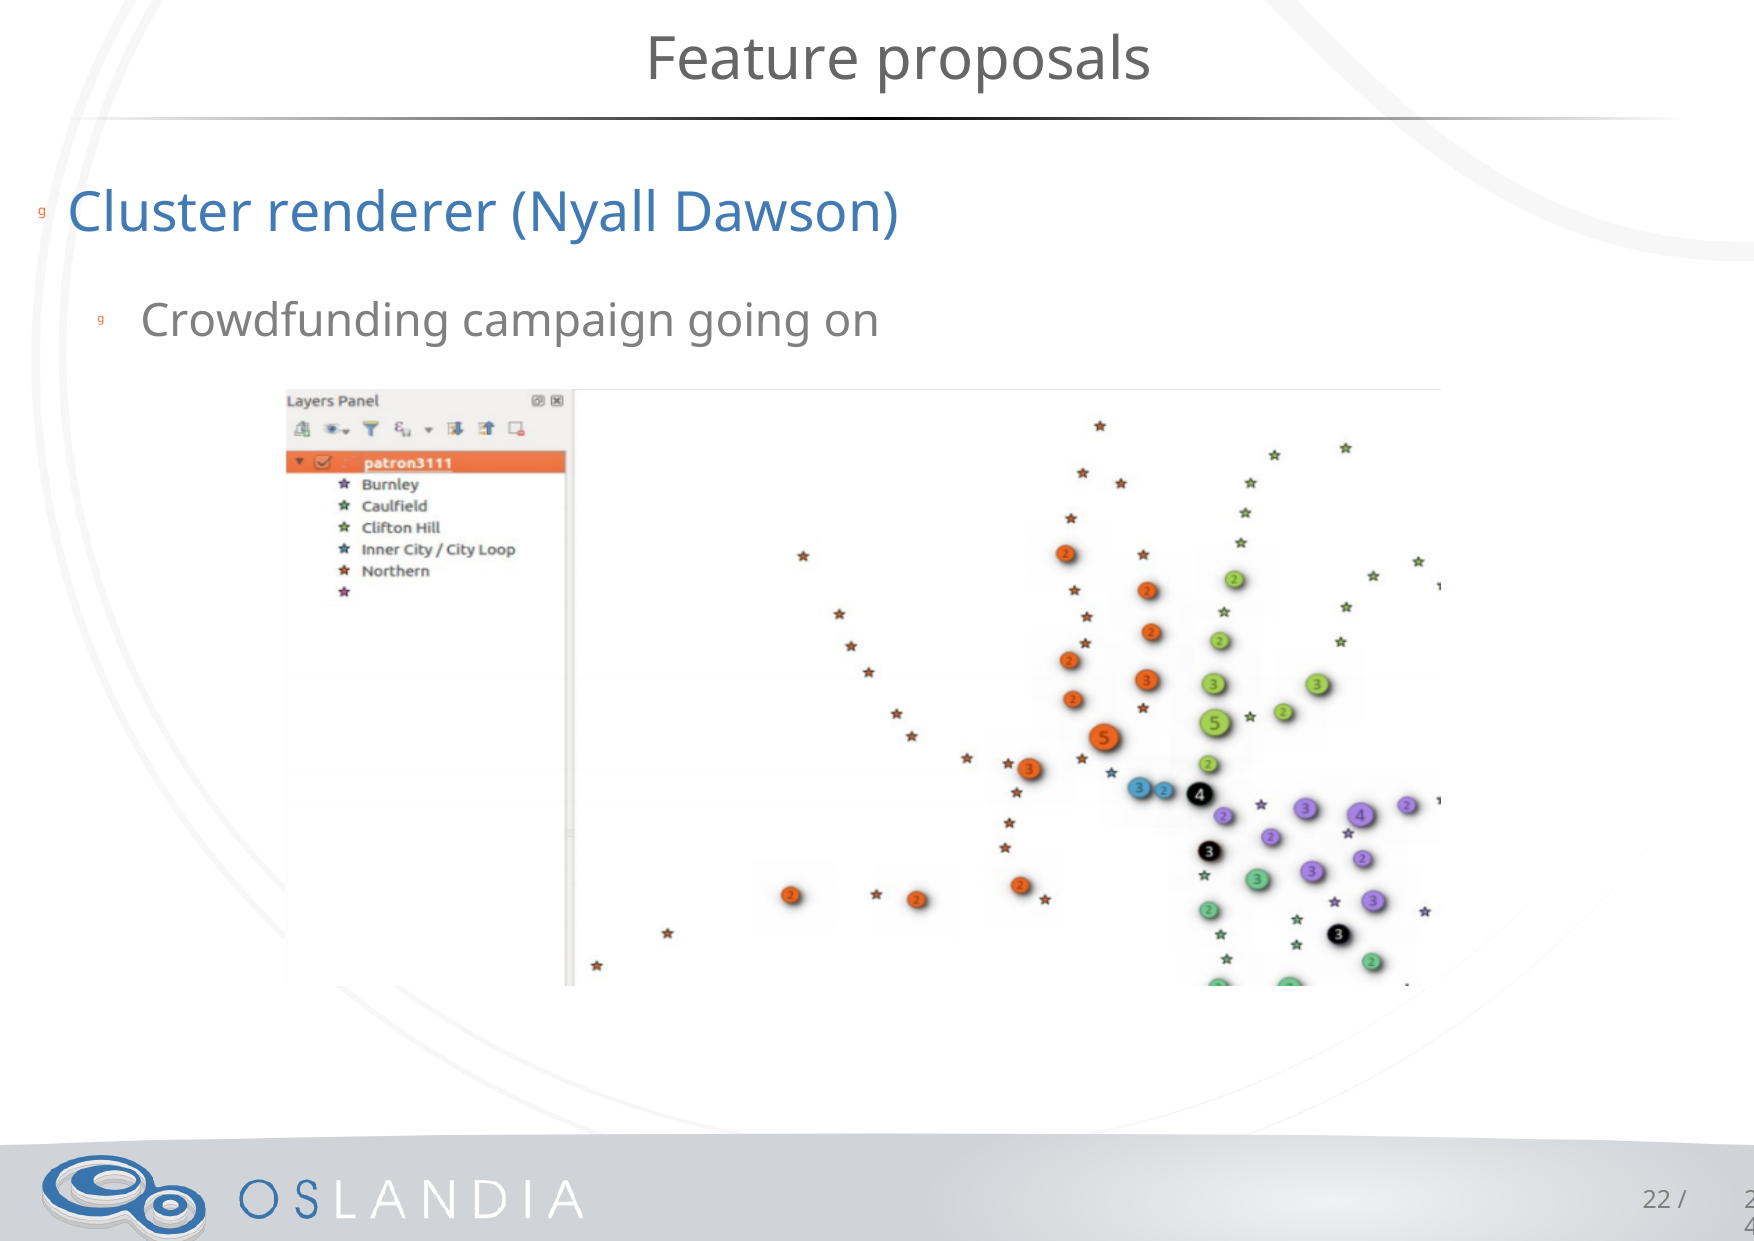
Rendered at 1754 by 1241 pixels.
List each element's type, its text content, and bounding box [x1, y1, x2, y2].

list Cluster renderer (Nyall Dawson) Crowdfunding campaign going on [37, 172, 1710, 1090]
picture [1747, 1221, 1753, 1229]
title Feature proposals [31, 14, 1754, 98]
picture [0, 0, 1754, 1241]
